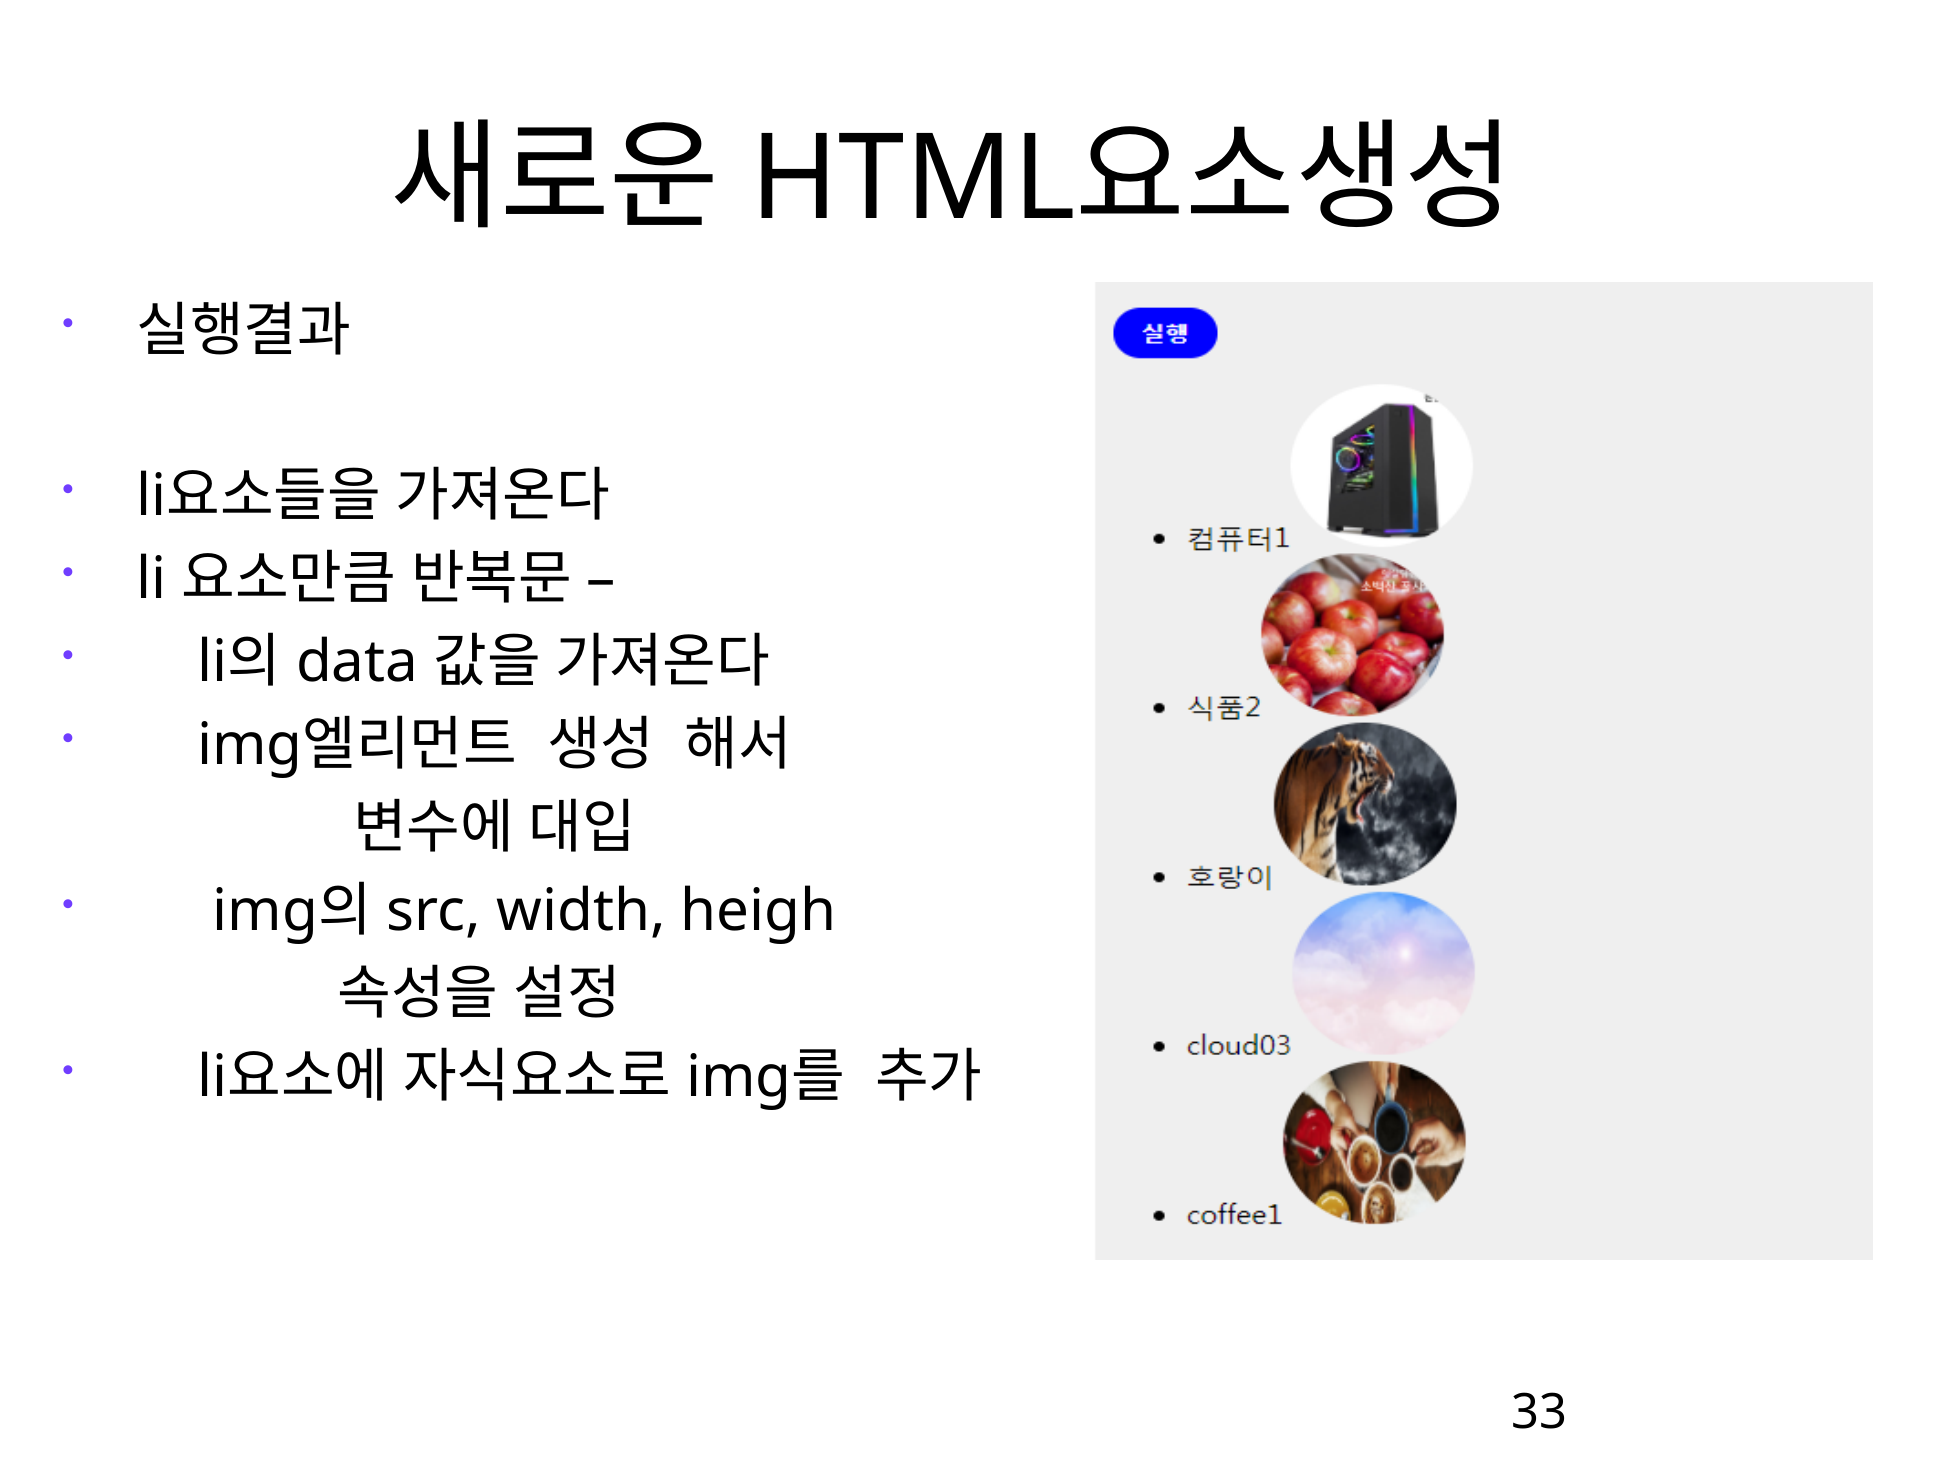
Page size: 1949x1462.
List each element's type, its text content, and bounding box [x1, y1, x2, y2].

title 새로운 HTML요소생성 [156, 92, 1749, 255]
picture [1092, 282, 1873, 1260]
slide_number <숫자> [1496, 1372, 1899, 1462]
list 실행결과 li요소들을 가져온다 li 요소만큼 반복문 – li의 data 값을 가져온다 img엘리먼트 생성 해서 변수에 대입 img의 src, width, heigh 속성을 설정 li요소에 자식요소로 img를 추가 [48, 284, 1897, 1343]
